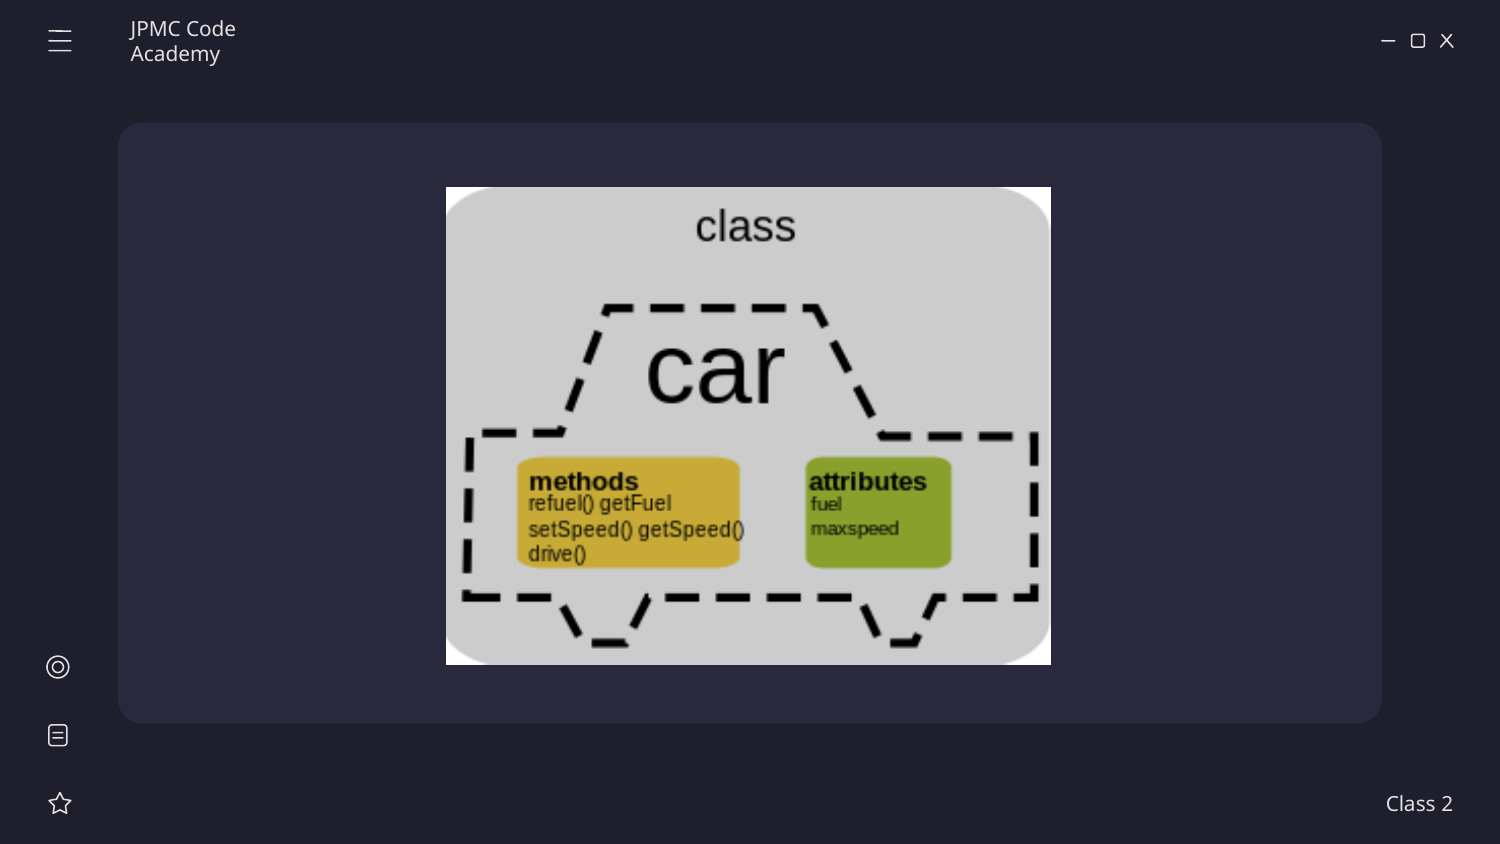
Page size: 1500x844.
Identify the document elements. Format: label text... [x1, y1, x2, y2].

picture [446, 187, 1051, 666]
subtitle JPMC Code Academy [130, 18, 306, 64]
subtitle Class 2 [1278, 780, 1453, 826]
